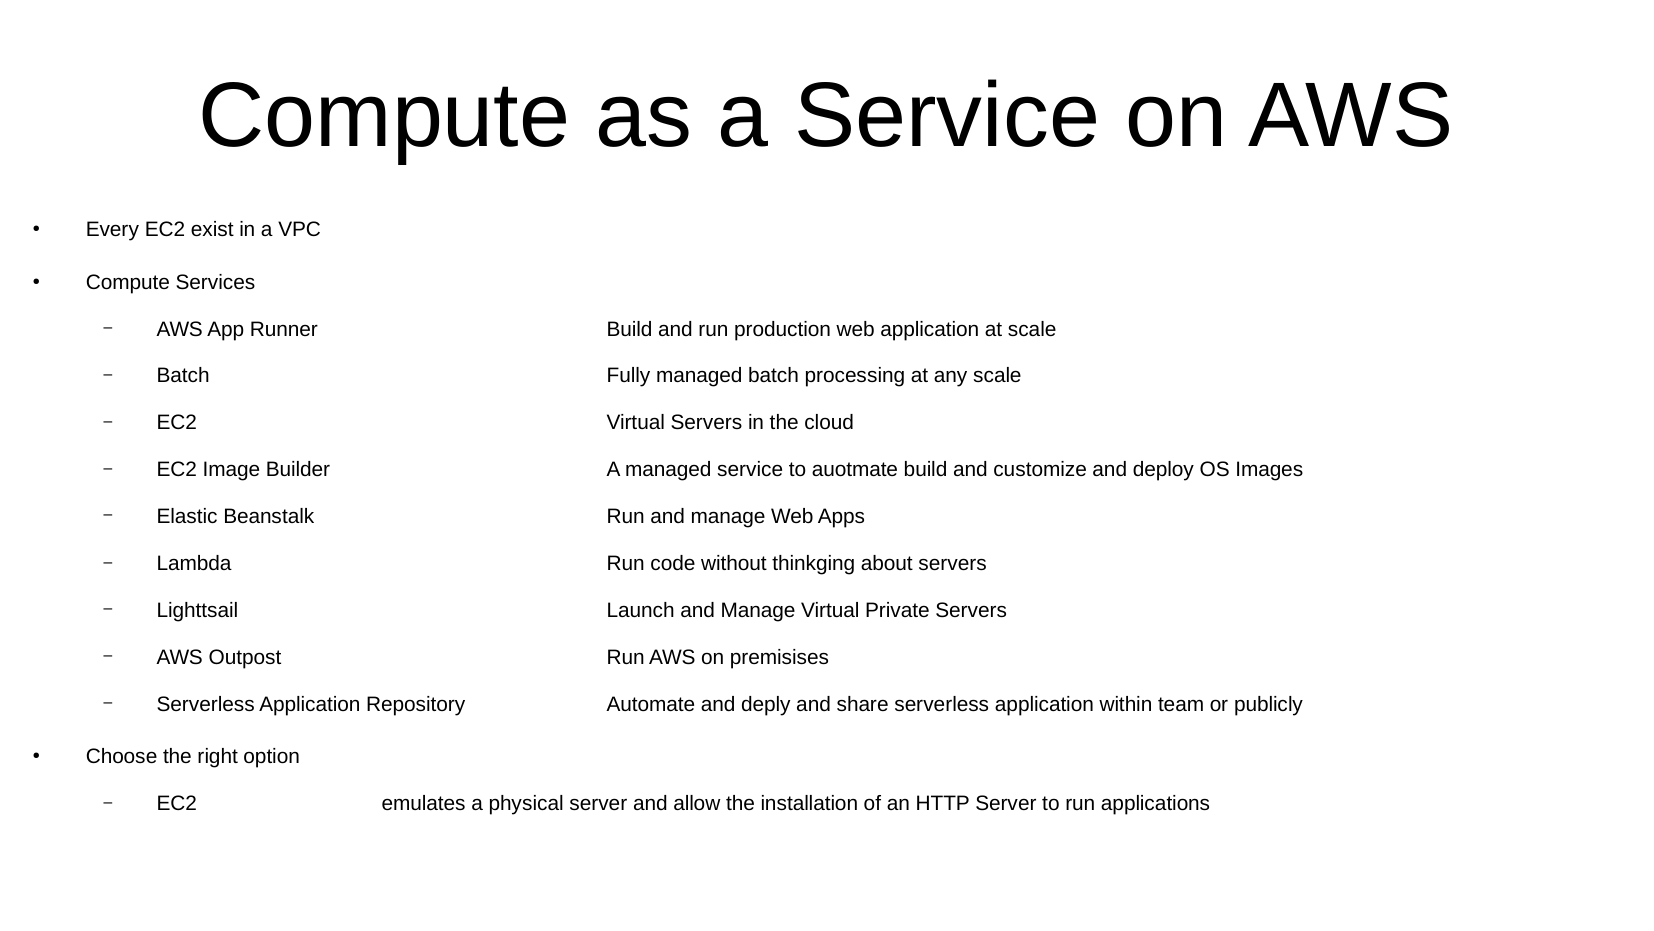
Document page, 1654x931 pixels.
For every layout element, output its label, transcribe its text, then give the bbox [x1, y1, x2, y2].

title Compute as a Service on AWS [82, 37, 1571, 193]
list Every EC2 exist in a VPC Compute Services AWS App Runner Build and run production web application at scale Batch Fully managed batch processing at any scale EC2 Virtual Servers in the cloud EC2 Image Builder A managed service to auotmate build and customize and deploy OS Images Elastic Beanstalk Run and manage Web Apps Lambda Run code without thinkging about servers Lighttsail Launch and Manage Virtual Private Servers AWS Outpost Run AWS on premisises Serverless Application Repository Automate and deply and share serverless application within team or publicly Choose the right option EC2 emulates a physical server and allow the installation of an HTTP Server to run applications [15, 217, 1571, 916]
